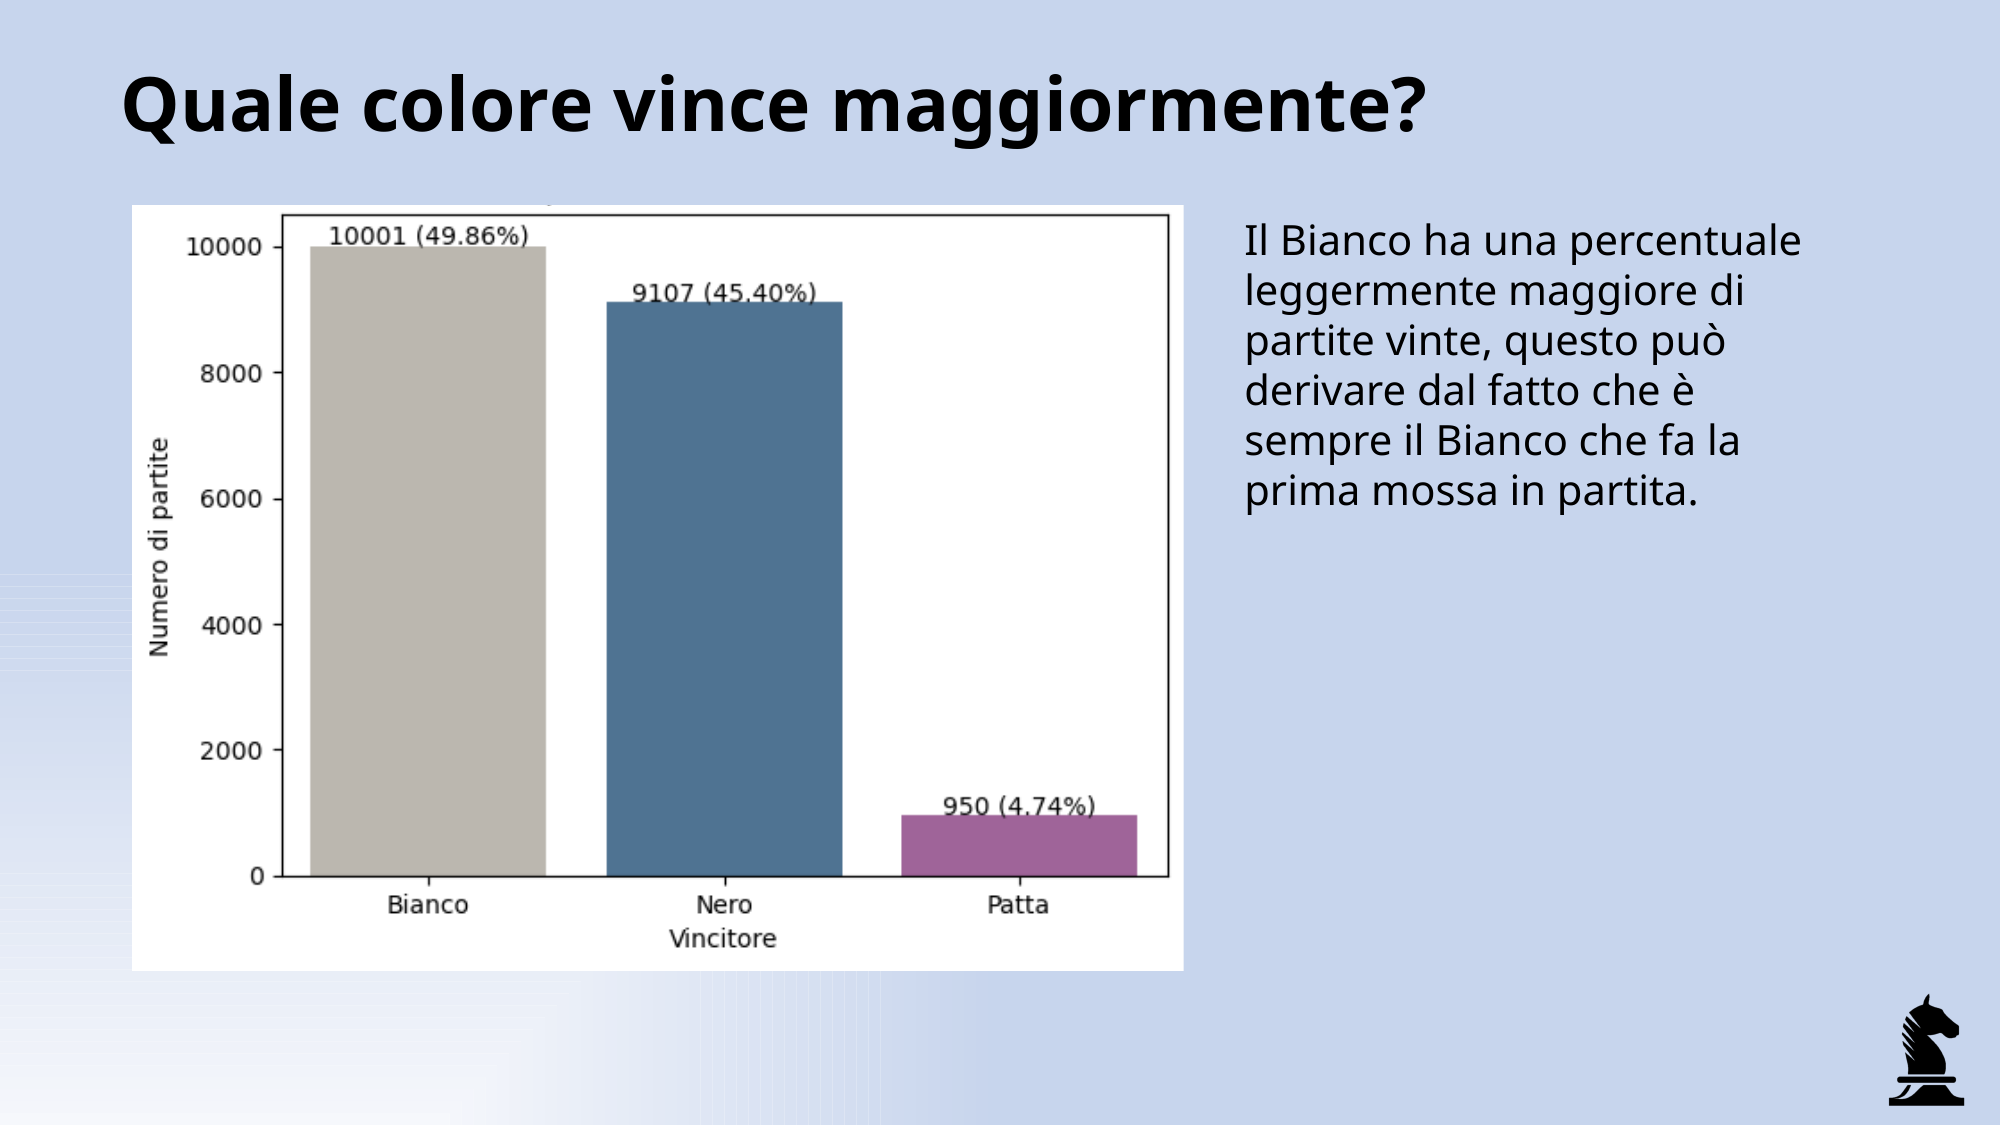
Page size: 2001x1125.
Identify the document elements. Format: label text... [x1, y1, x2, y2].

text_box Il Bianco ha una percentuale leggermente maggiore di partite vinte, questo può derivare dal fatto che è sempre il Bianco che fa la prima mossa in partita. [1229, 205, 1868, 474]
picture [132, 205, 1184, 971]
text_box Quale colore vince maggiormente? [105, 48, 1895, 155]
picture [1850, 975, 2000, 1125]
